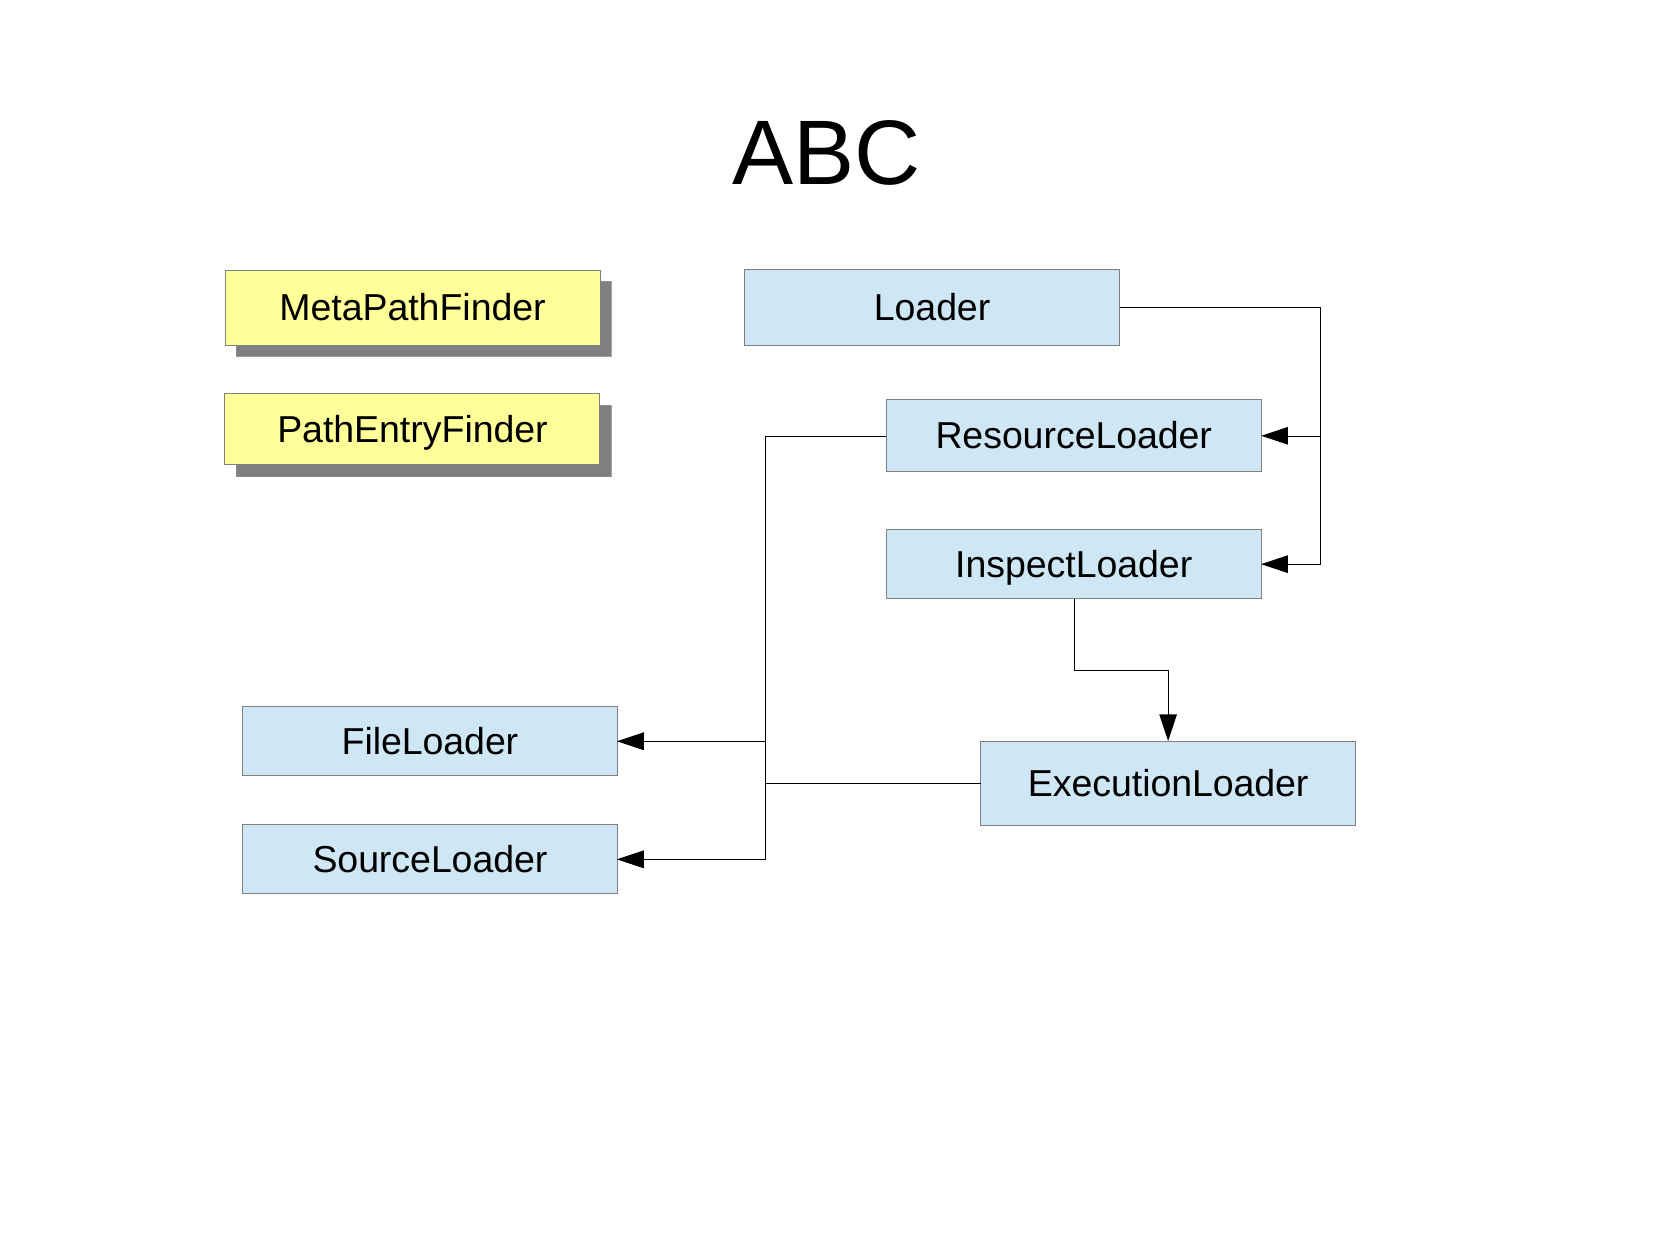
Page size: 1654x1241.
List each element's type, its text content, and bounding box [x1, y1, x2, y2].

text_box Loader [744, 269, 1120, 346]
text_box SourceLoader [242, 824, 618, 894]
title ABC [82, 49, 1571, 257]
text_box ResourceLoader [886, 399, 1262, 472]
text_box PathEntryFinder [224, 393, 600, 465]
text_box MetaPathFinder [225, 270, 601, 346]
text_box InspectLoader [886, 529, 1262, 599]
text_box ExecutionLoader [980, 741, 1356, 826]
text_box FileLoader [242, 706, 618, 776]
